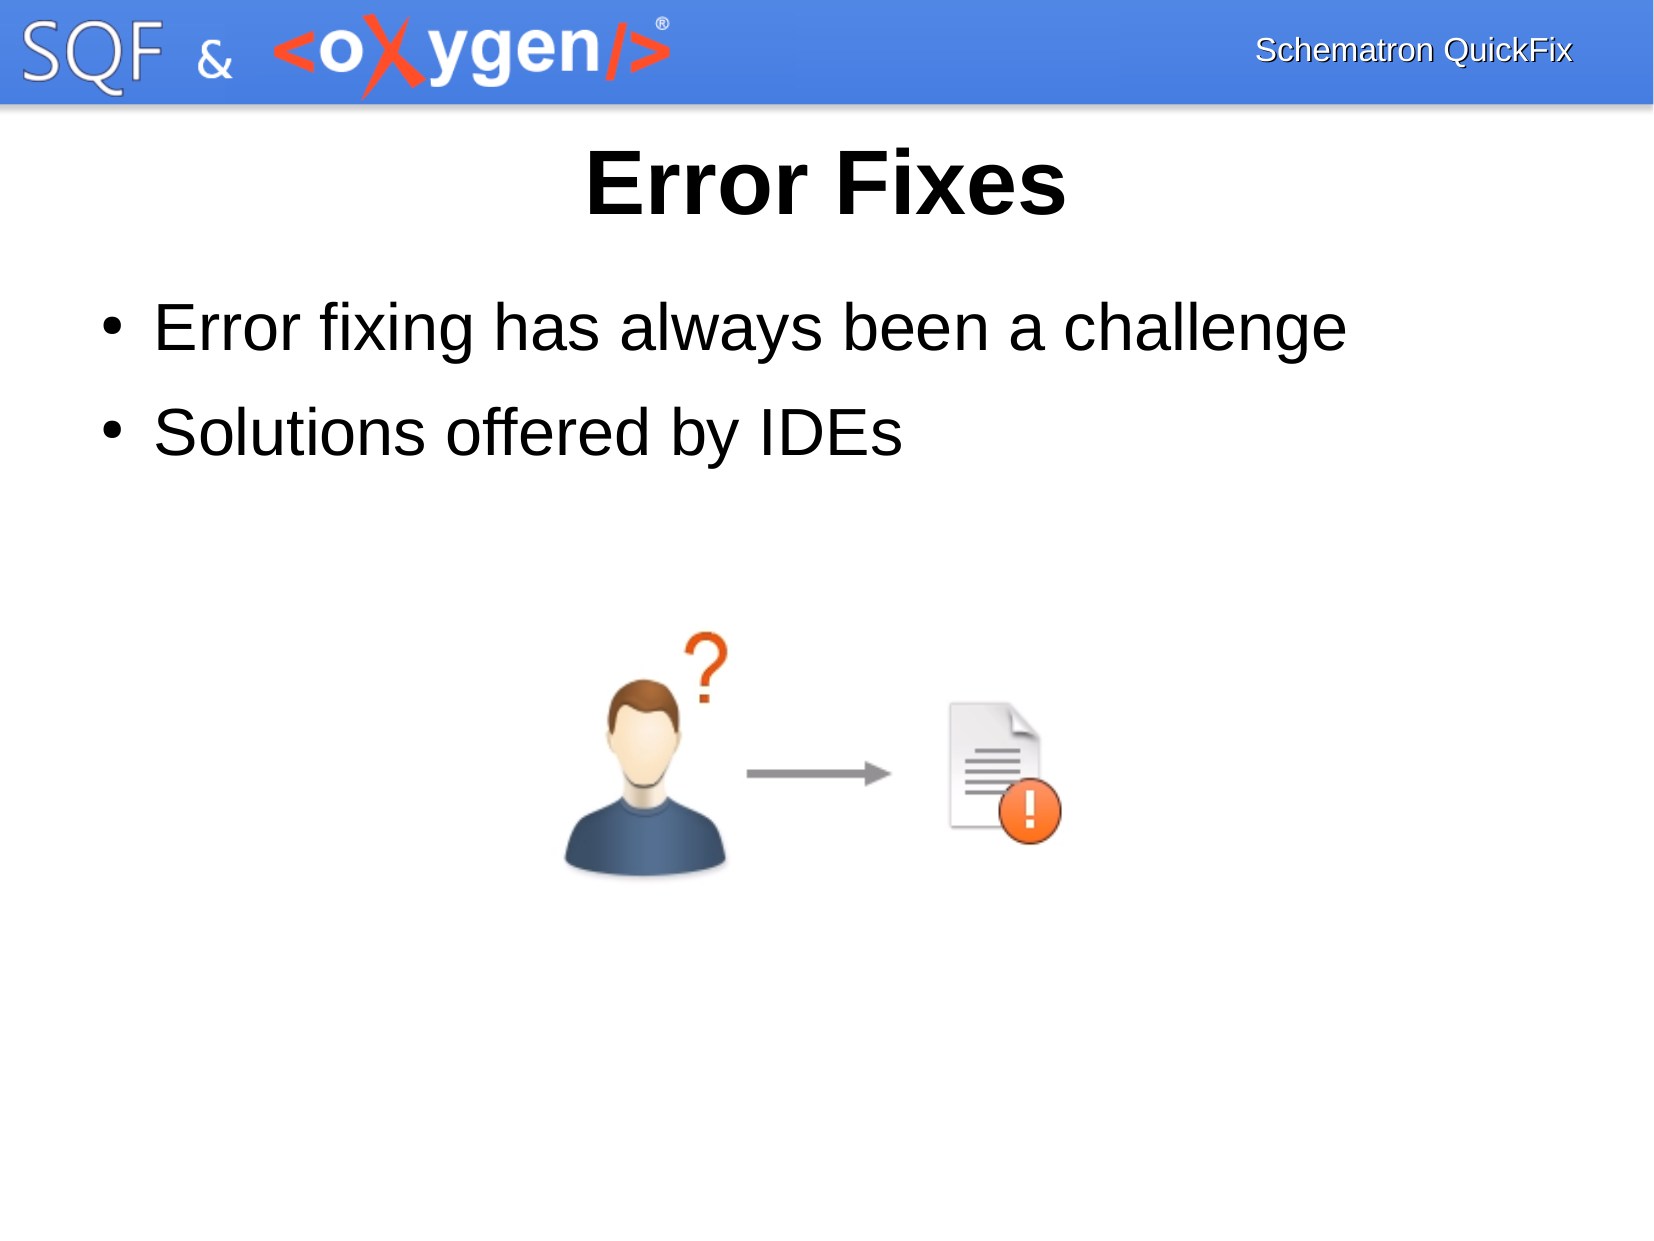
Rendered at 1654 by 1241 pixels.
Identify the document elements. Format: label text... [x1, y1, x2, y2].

title Error Fixes [82, 78, 1571, 287]
list Error fixing has always been a challenge Solutions offered by IDEs [82, 290, 1571, 1152]
picture [0, 0, 1654, 118]
picture [472, 620, 1123, 916]
